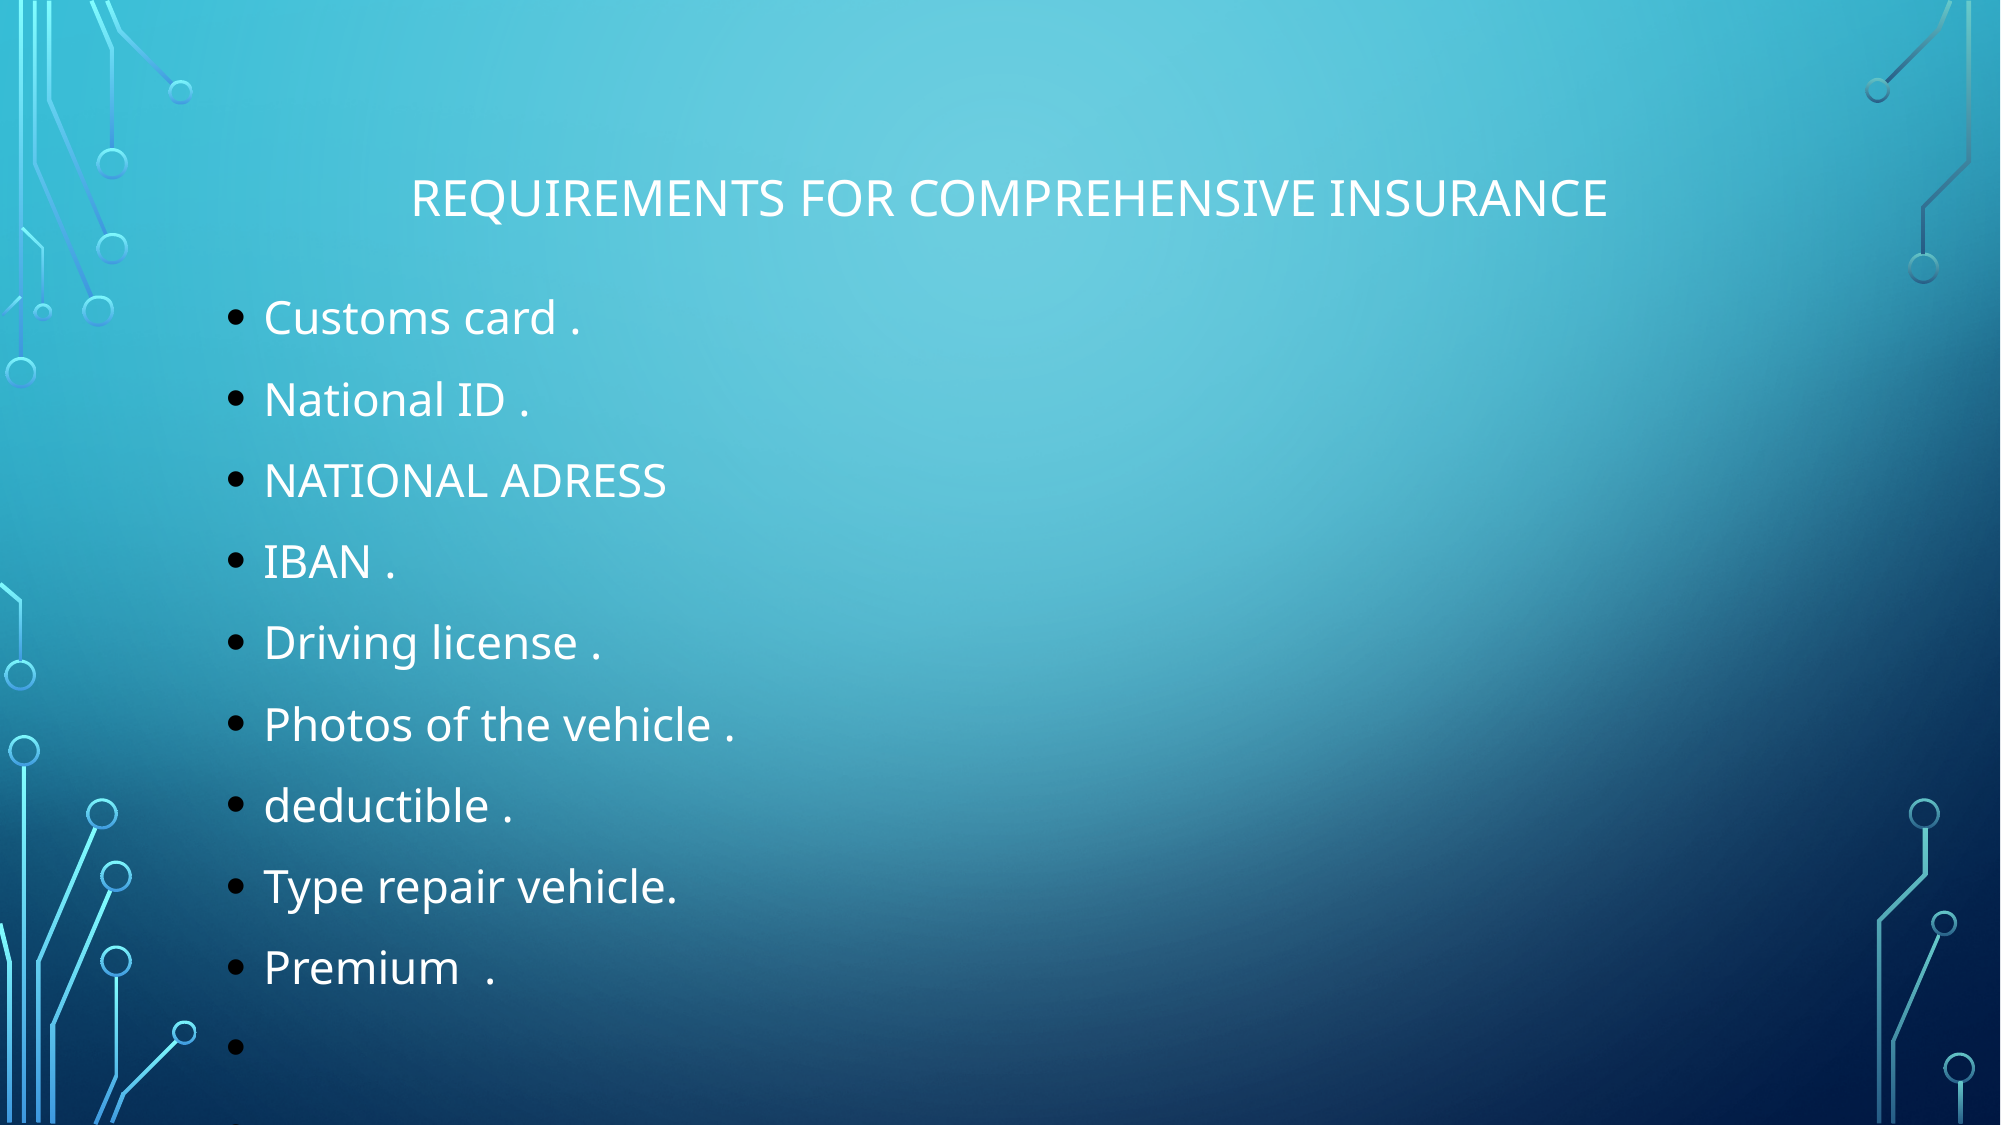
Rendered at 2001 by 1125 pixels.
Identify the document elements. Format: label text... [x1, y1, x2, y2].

title Requirements for comprehensive Insurance [187, 101, 1813, 344]
list Customs card . National ID . NATIONAL ADRESS IBAN . Driving license . Photos of the vehicle . deductible . Type repair vehicle. Premium . [210, 276, 1813, 1040]
